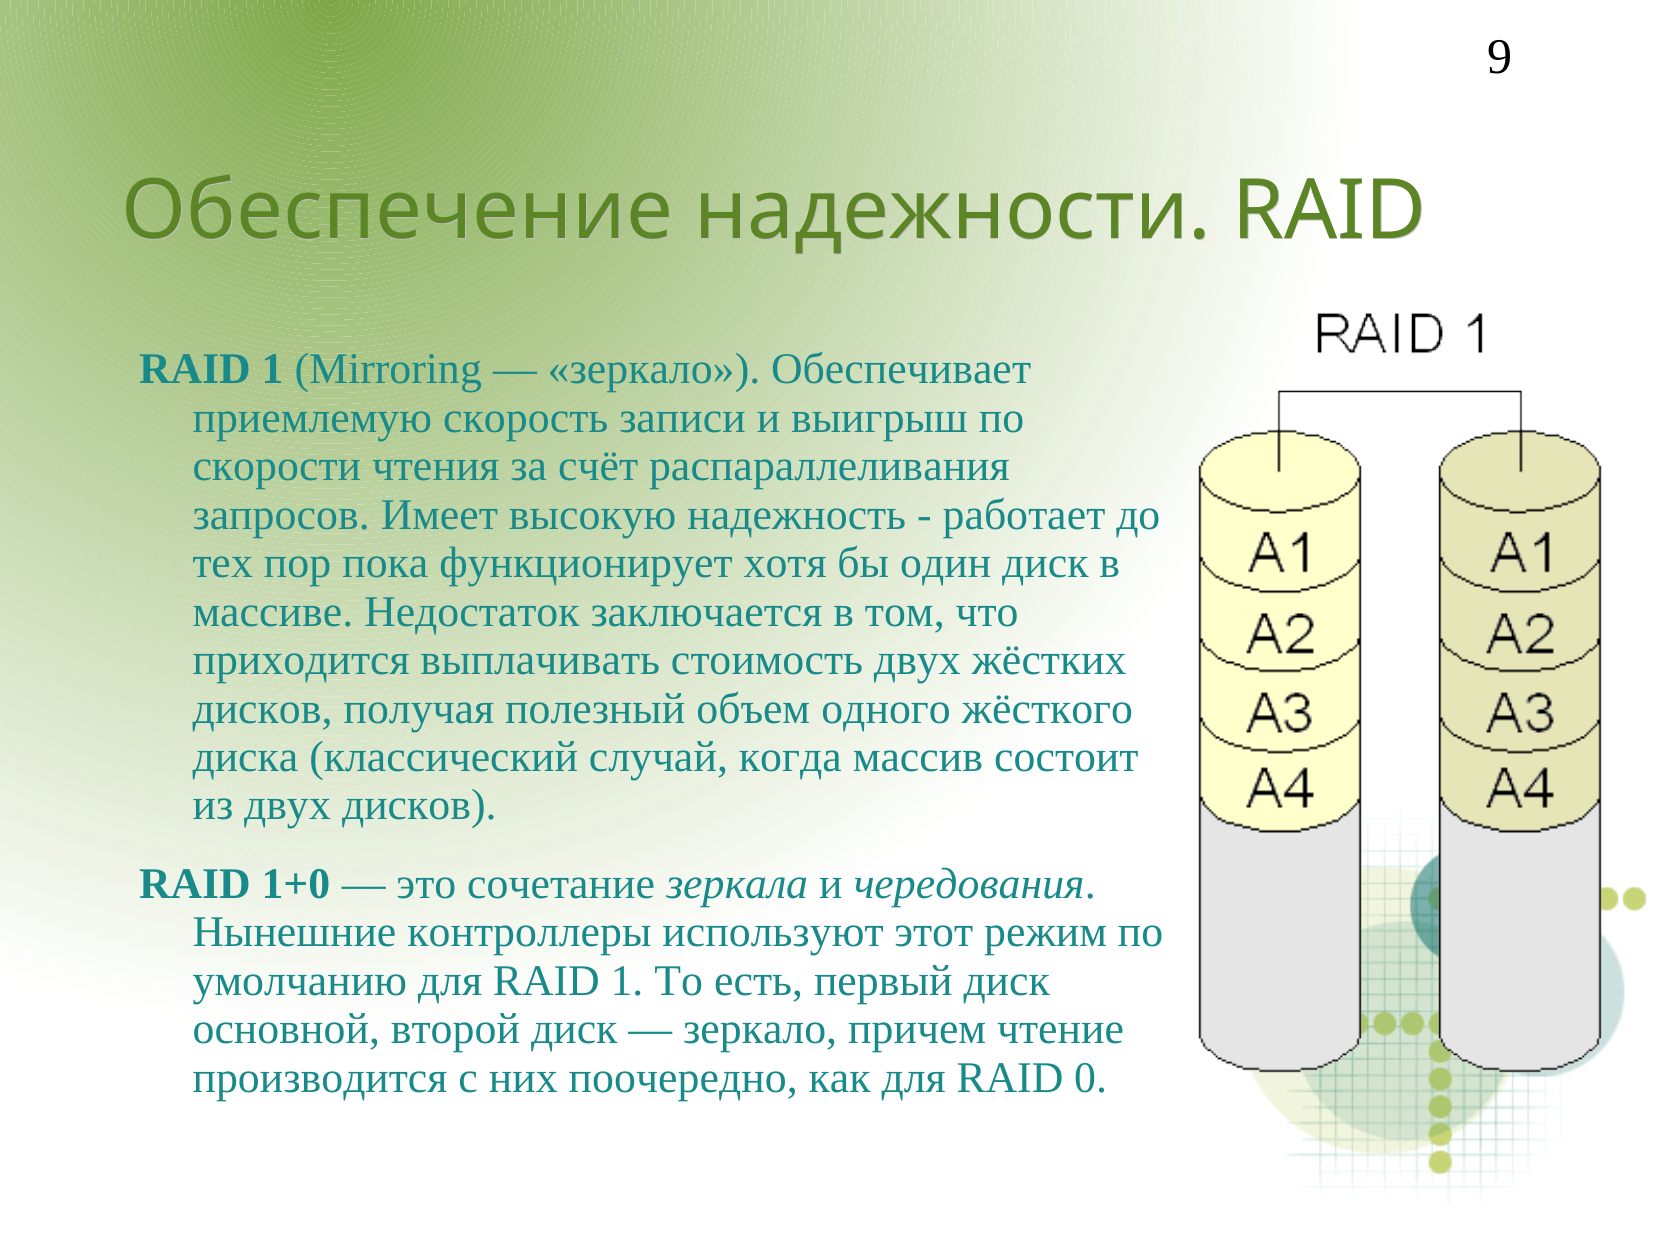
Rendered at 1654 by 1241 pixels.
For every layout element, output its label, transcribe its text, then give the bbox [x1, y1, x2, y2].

picture [1122, 270, 1654, 1211]
title Обеспечение надежности. RAID [121, 102, 1534, 311]
text_box <номер> [1498, 29, 1654, 89]
list RAID 1 (Mirroring — «зеркало»). Обеспечивает приемлемую скорость записи и выигрыш по скорости чтения за счёт распараллеливания запросов. Имеет высокую надежность - работает до тех пор пока функционирует хотя бы один диск в массиве. Недостаток заключается в том, что приходится выплачивать стоимость двух жёстких дисков, получая полезный объем одного жёсткого диска (классический случай, когда массив состоит из двух дисков). RAID 1+0 — это сочетание зеркала и чередования. Нынешние контроллеры используют этот режим по умолчанию для RAID 1. То есть, первый диск основной, второй диск — зеркало, причем чтение производится с них поочередно, как для RAID 0. [121, 344, 1122, 1127]
